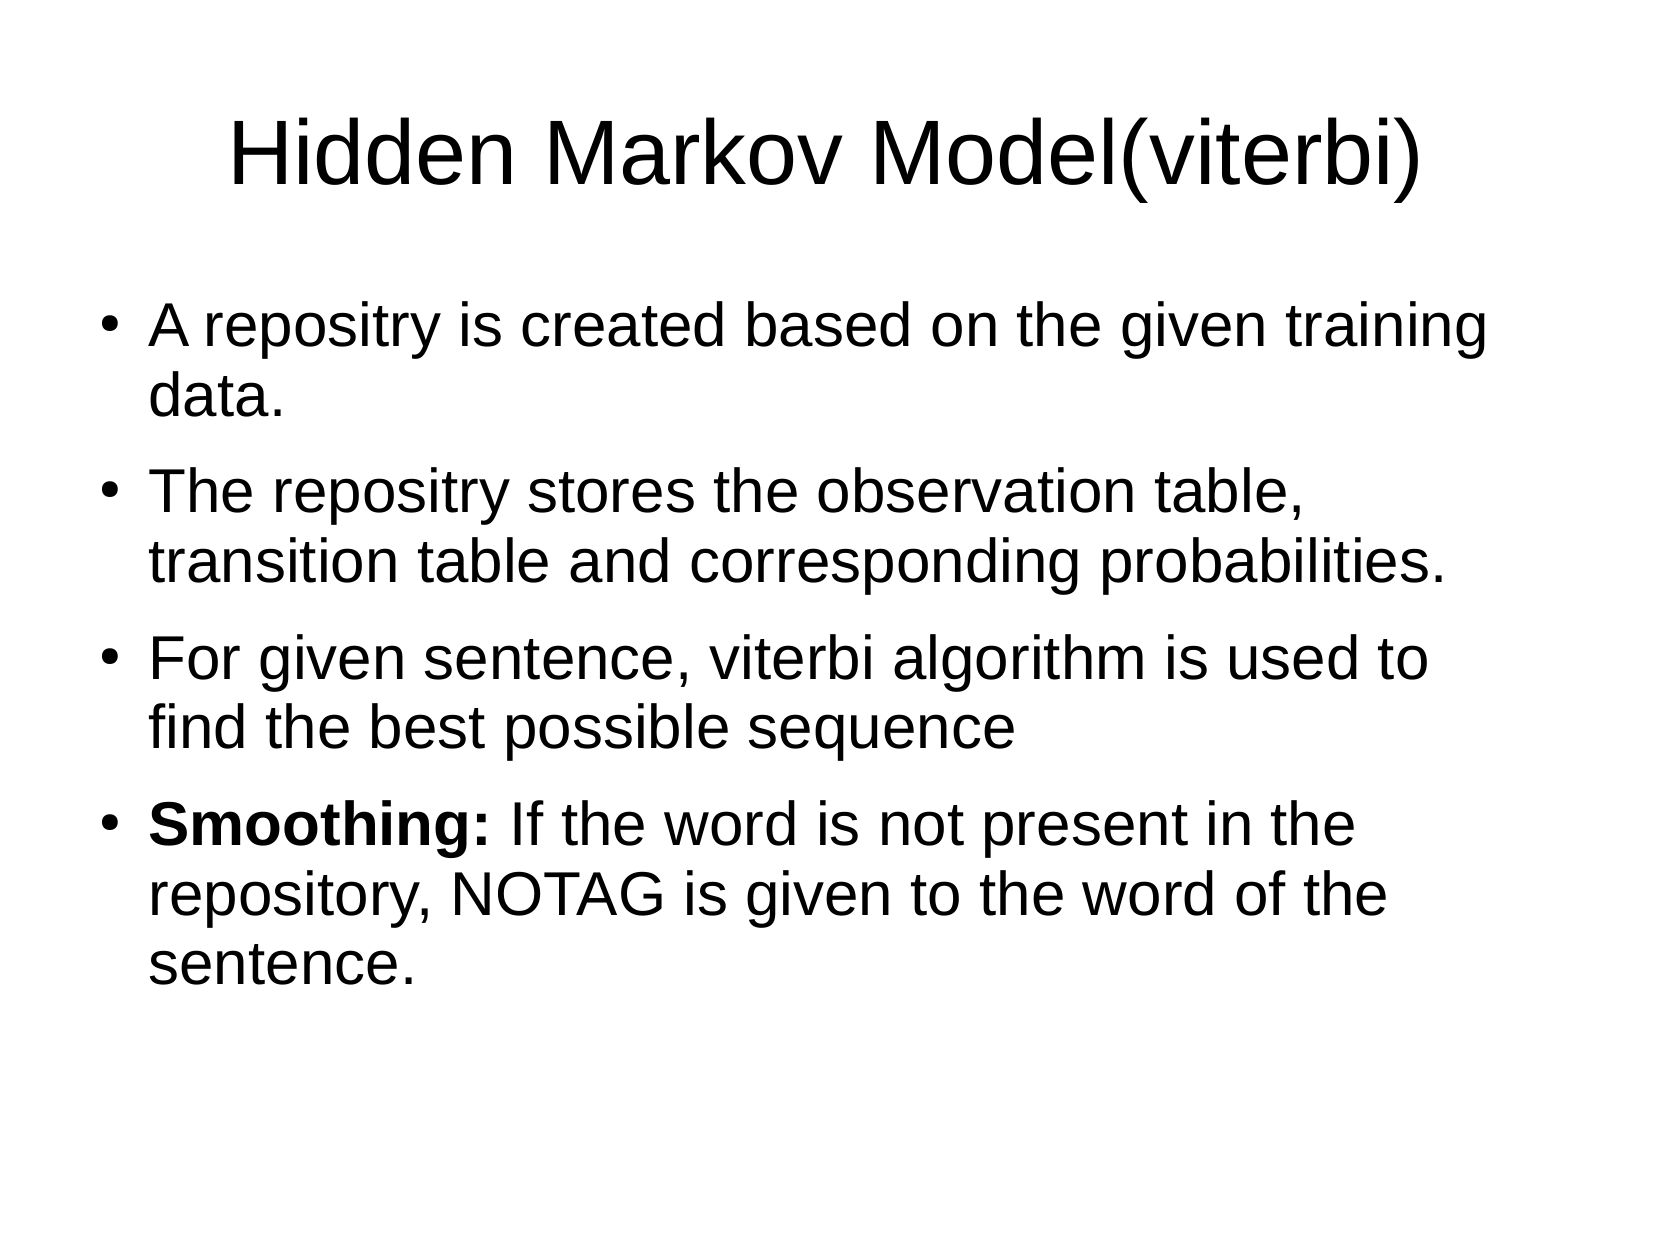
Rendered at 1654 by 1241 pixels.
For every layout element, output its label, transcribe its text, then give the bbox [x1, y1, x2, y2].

list A repositry is created based on the given training data. The repositry stores the observation table, transition table and corresponding probabilities. For given sentence, viterbi algorithm is used to find the best possible sequence Smoothing: If the word is not present in the repository, NOTAG is given to the word of the sentence. [82, 290, 1538, 1010]
title Hidden Markov Model(viterbi) [82, 49, 1571, 257]
